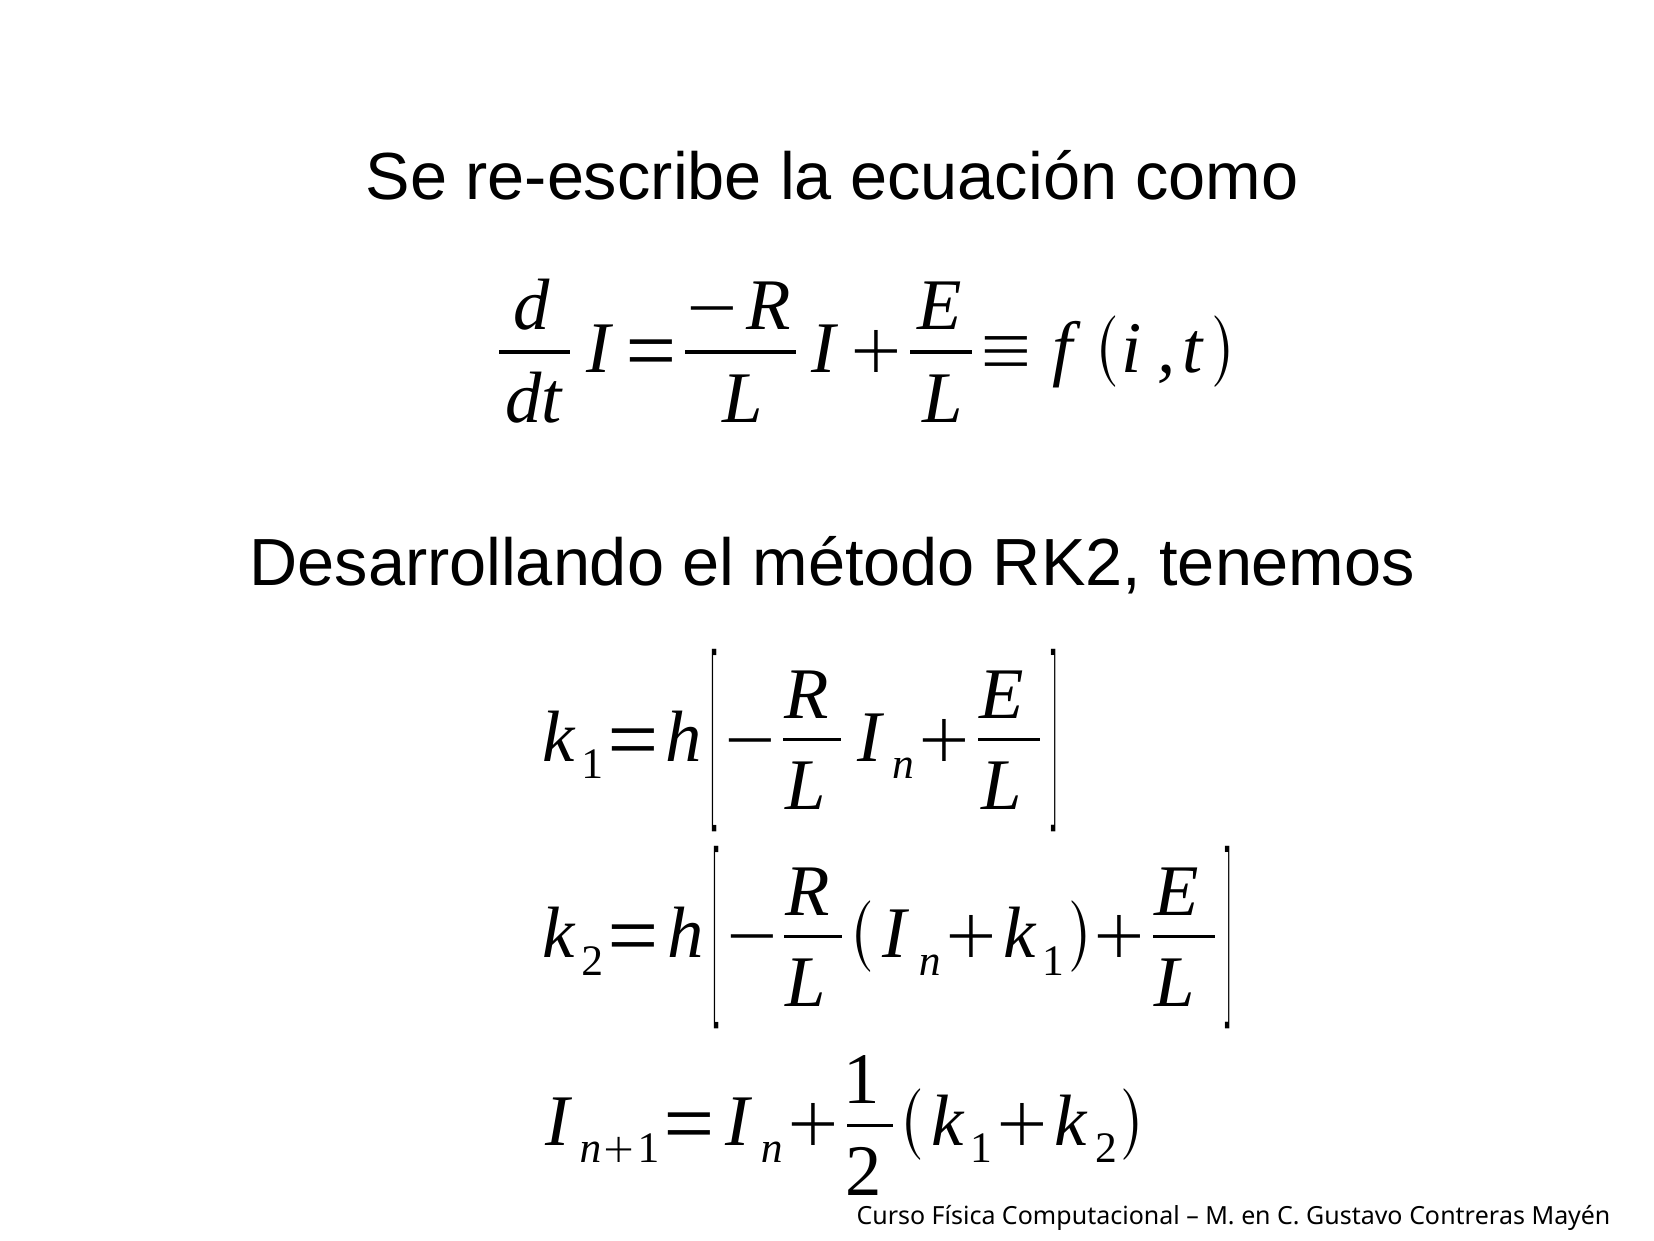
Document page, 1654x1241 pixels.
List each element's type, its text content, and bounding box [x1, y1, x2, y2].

chart [489, 265, 1241, 438]
subtitle Se re-escribe la ecuación como [88, 88, 1577, 264]
chart [532, 645, 1241, 1211]
text_box Desarrollando el método RK2, tenemos [88, 474, 1577, 650]
